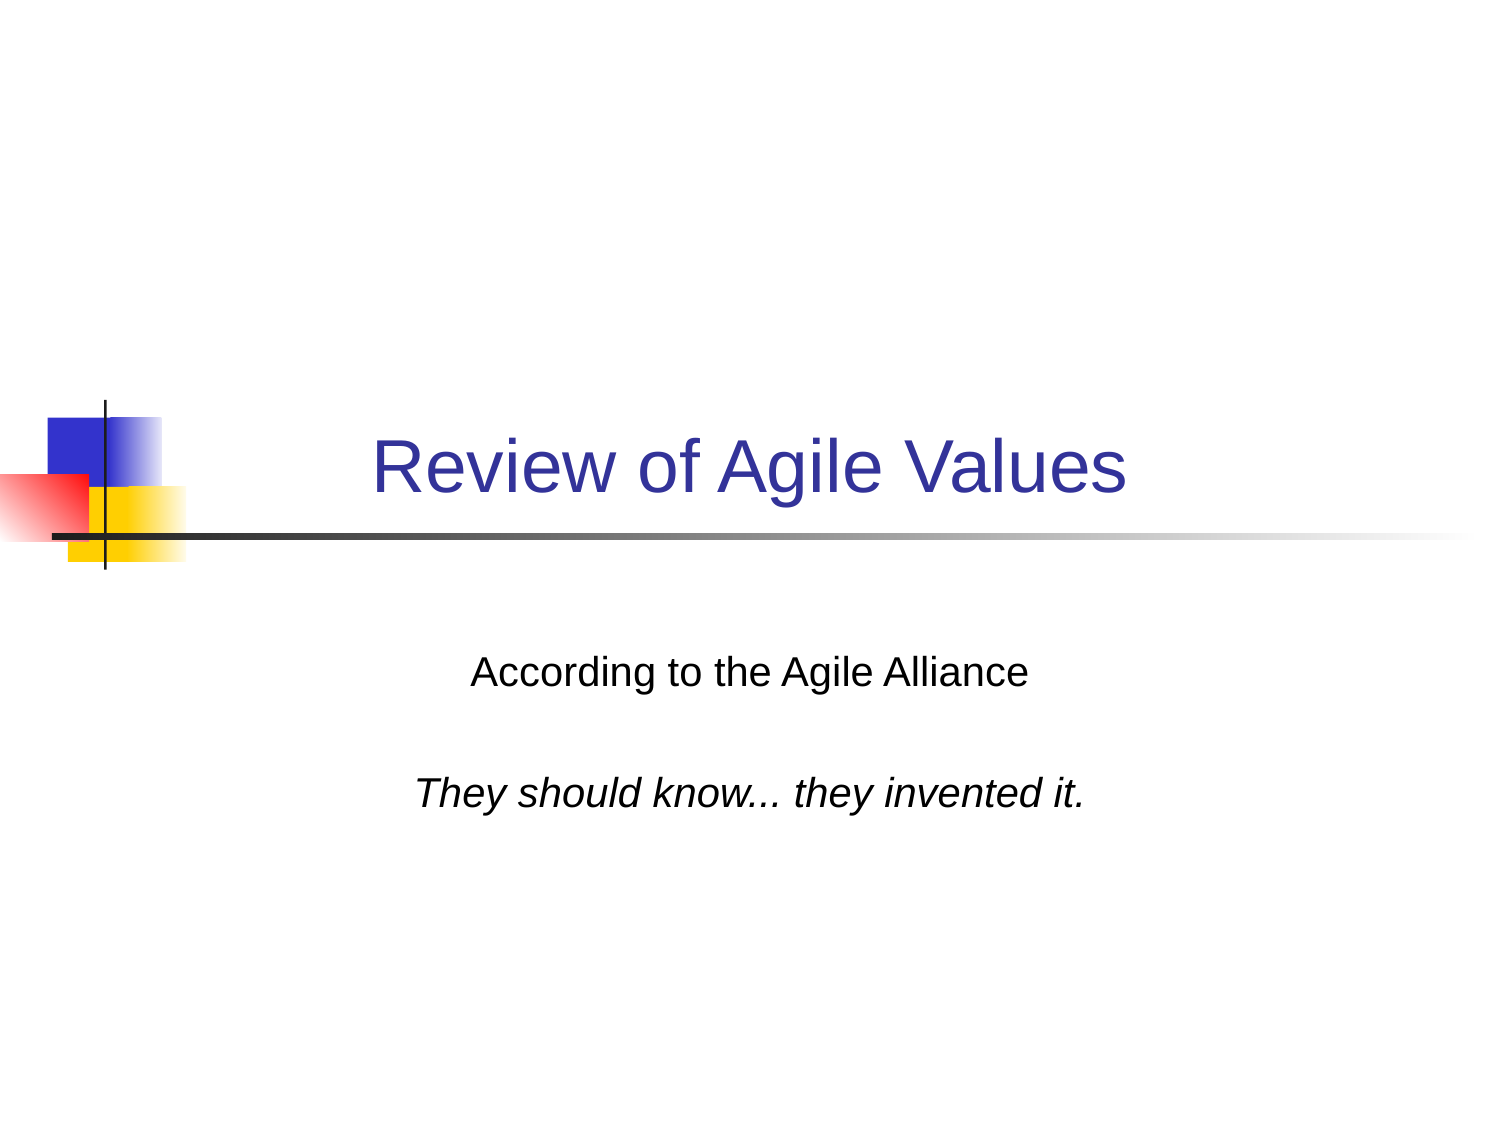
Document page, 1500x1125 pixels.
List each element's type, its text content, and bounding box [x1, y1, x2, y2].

subtitle According to the Agile Alliance They should know... they invented it. [225, 637, 1276, 925]
title Review of Agile Values [150, 274, 1351, 515]
